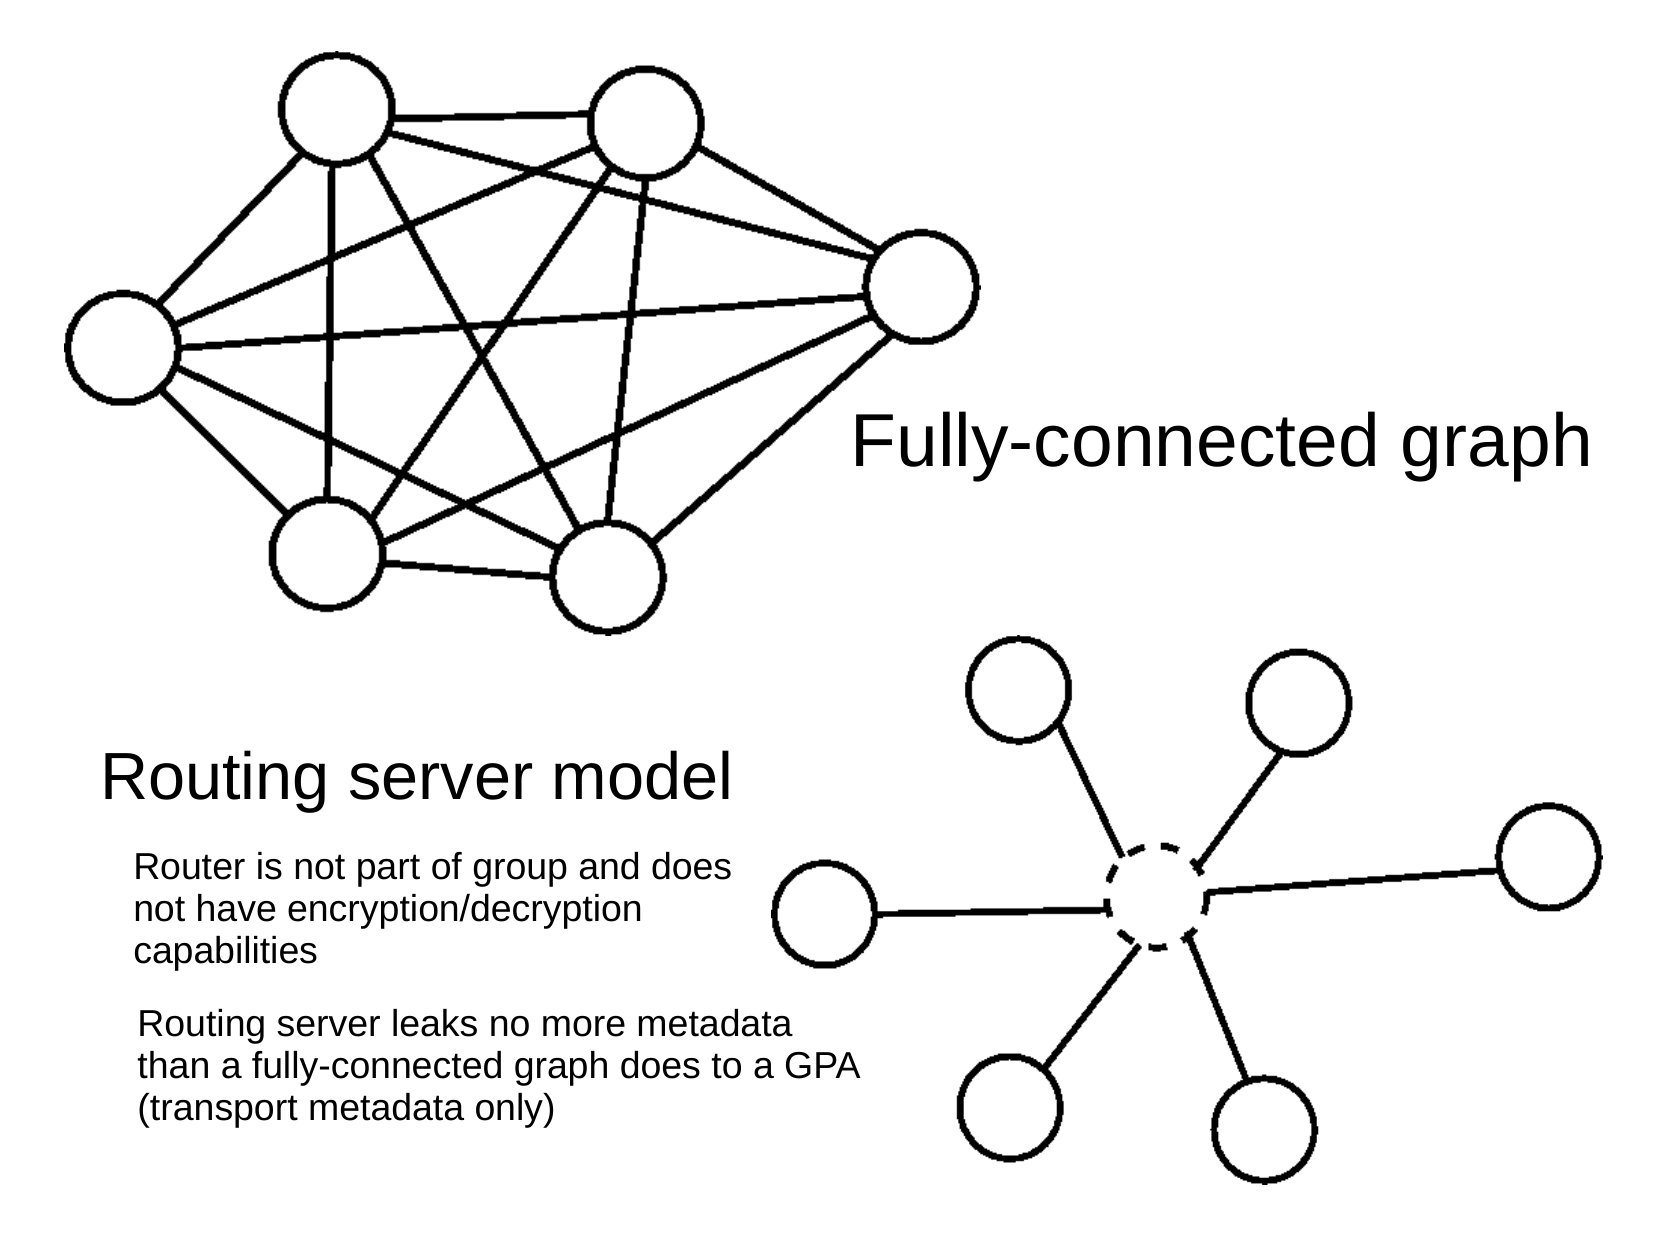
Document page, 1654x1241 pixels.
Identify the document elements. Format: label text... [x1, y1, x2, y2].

text_box Routing server model [85, 731, 751, 821]
picture [64, 51, 1603, 1185]
text_box Routing server leaks no more metadata than a fully-connected graph does to a GPA (transport metadata only) [122, 994, 876, 1136]
text_box Fully-connected graph [836, 391, 1609, 491]
text_box Router is not part of group and does not have encryption/decryption capabilities [118, 838, 748, 979]
